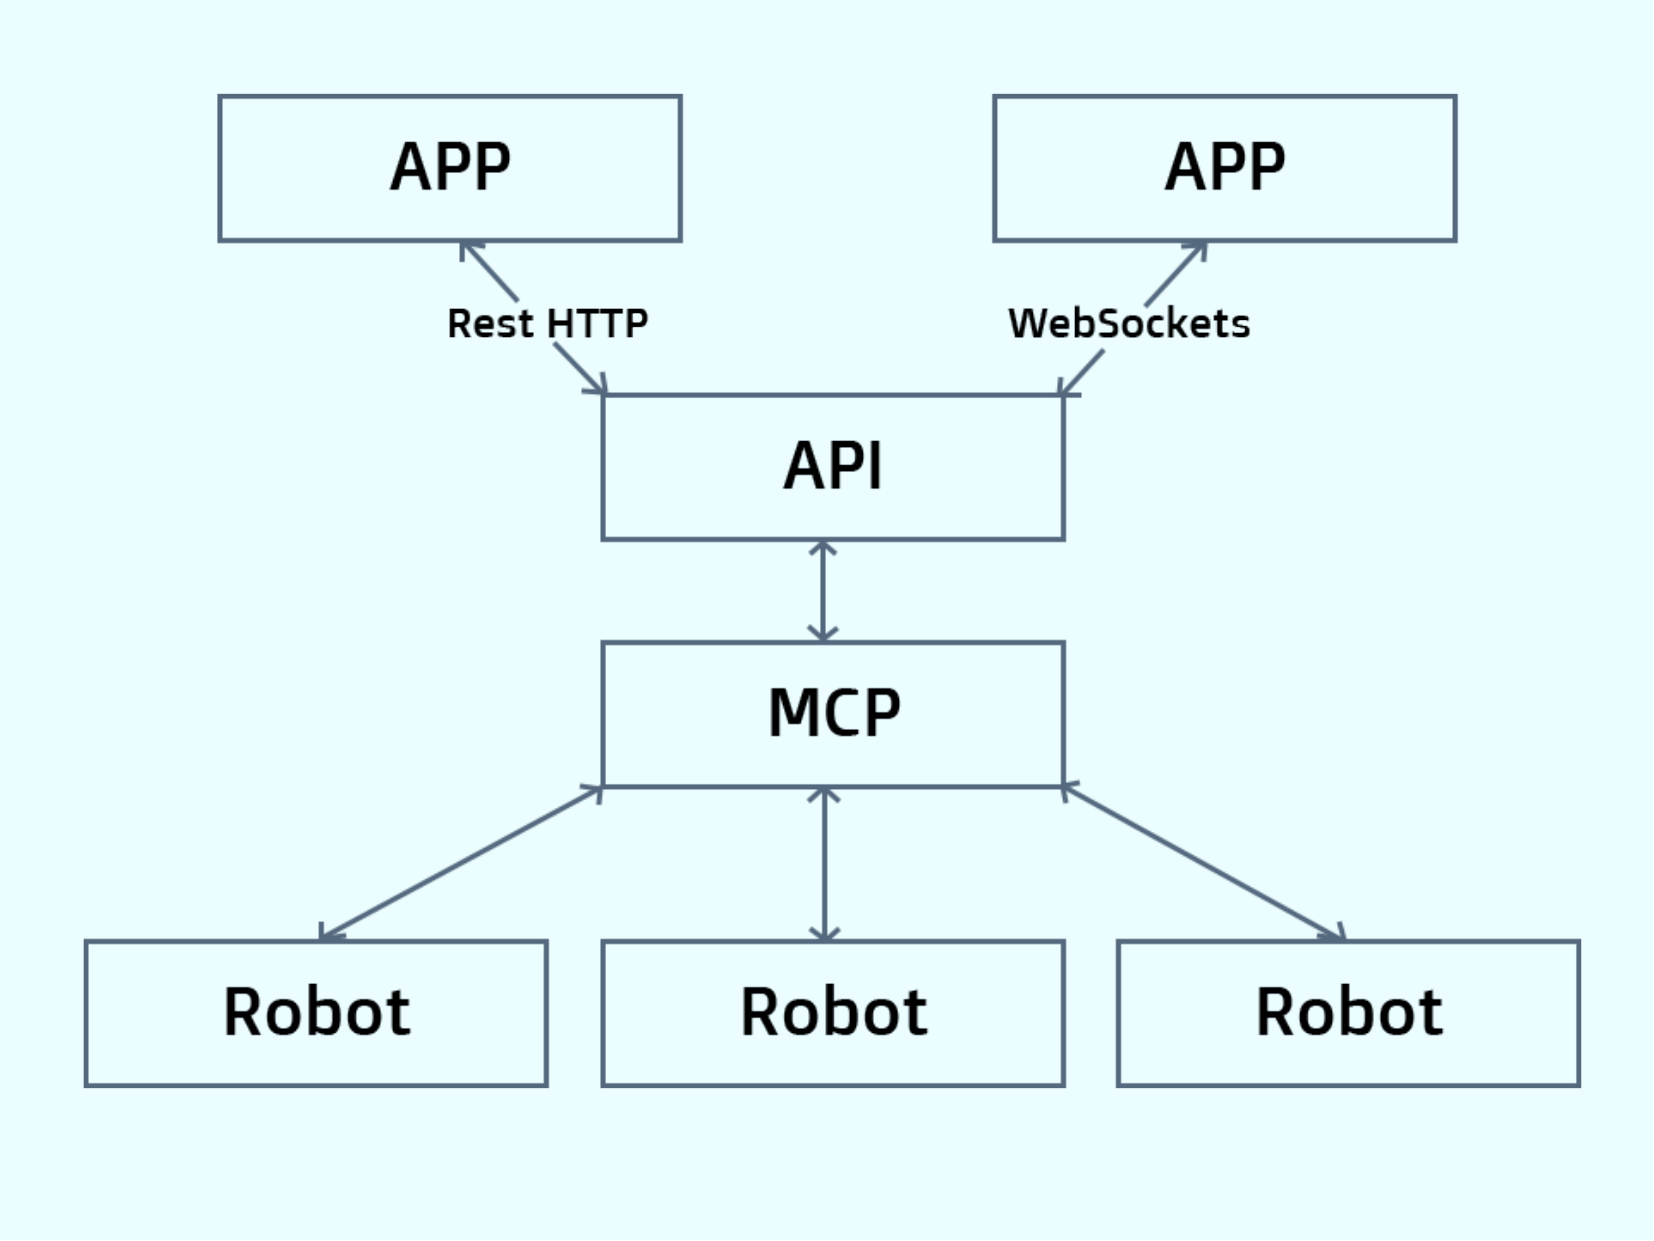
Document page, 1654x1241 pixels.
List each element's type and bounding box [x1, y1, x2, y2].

picture [15, 27, 1654, 1154]
